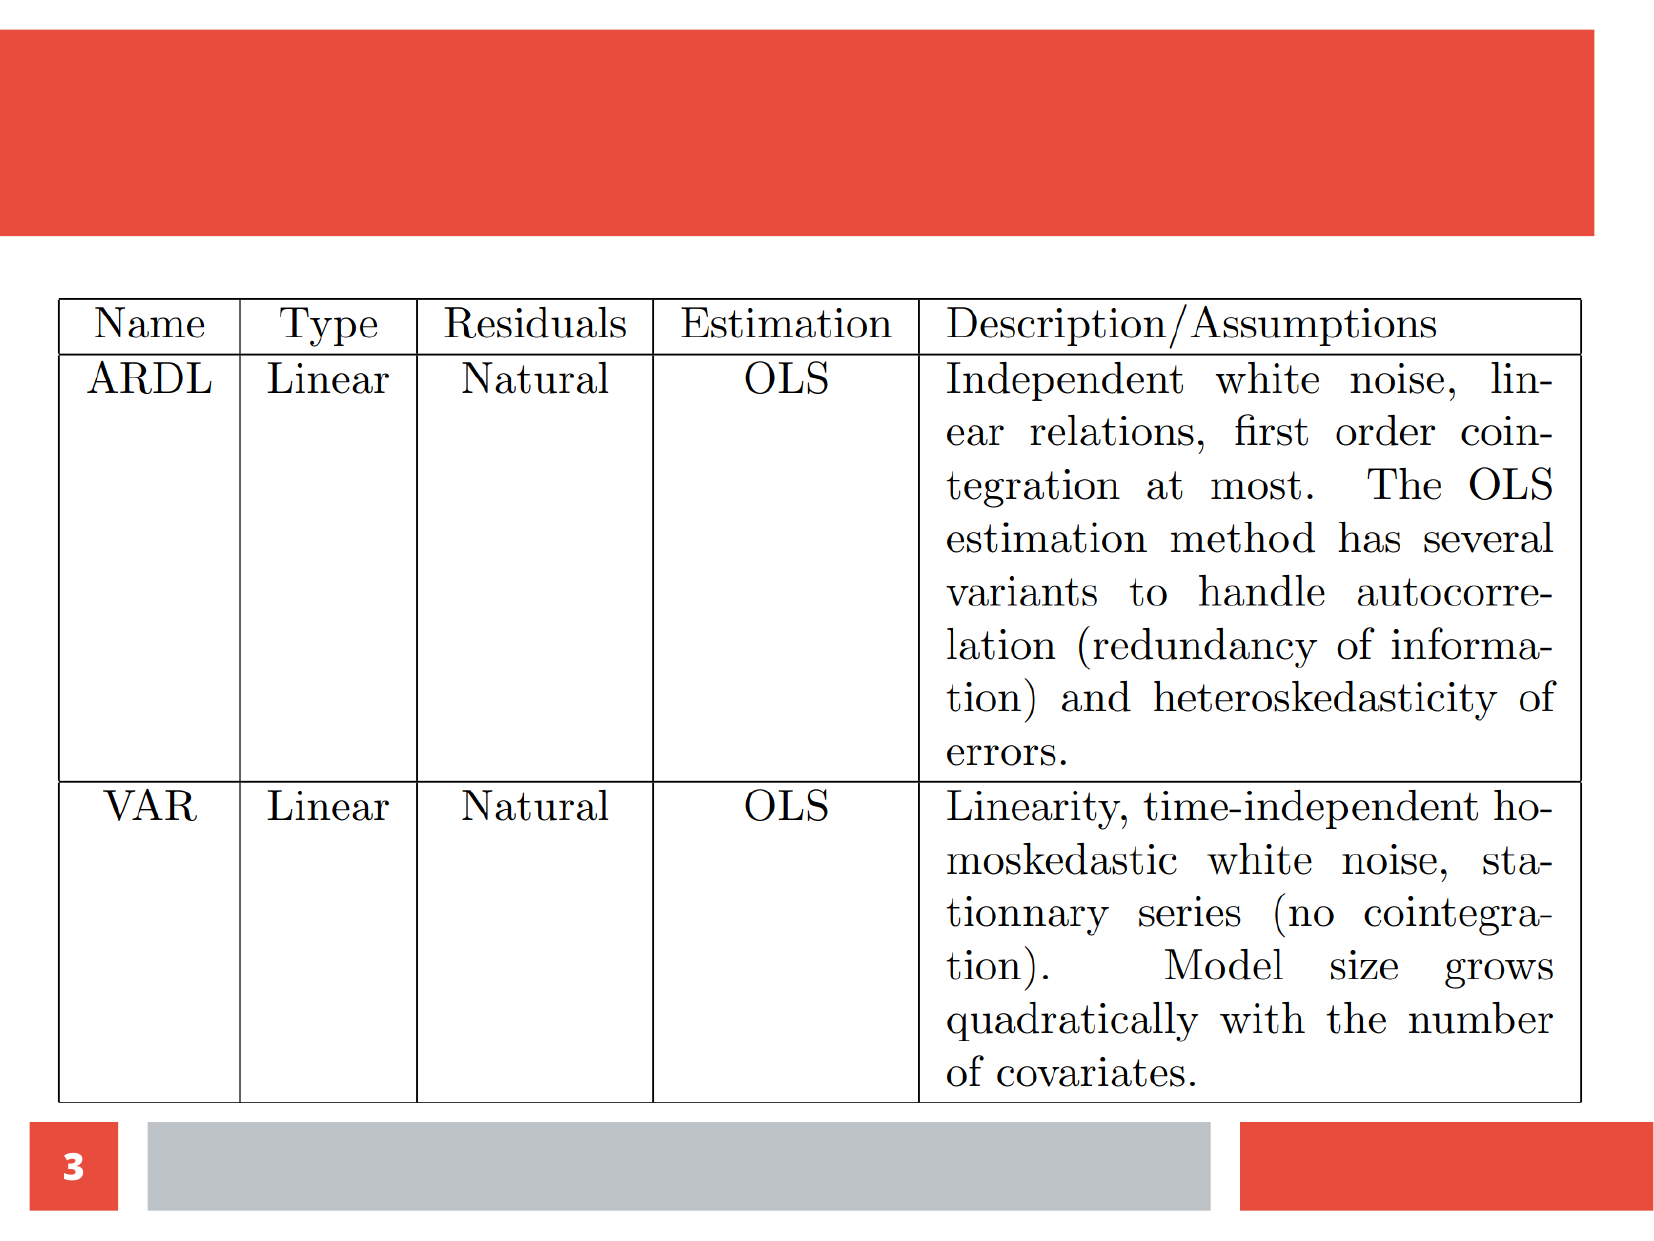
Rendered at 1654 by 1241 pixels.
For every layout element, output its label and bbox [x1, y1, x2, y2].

picture [57, 295, 1583, 1103]
